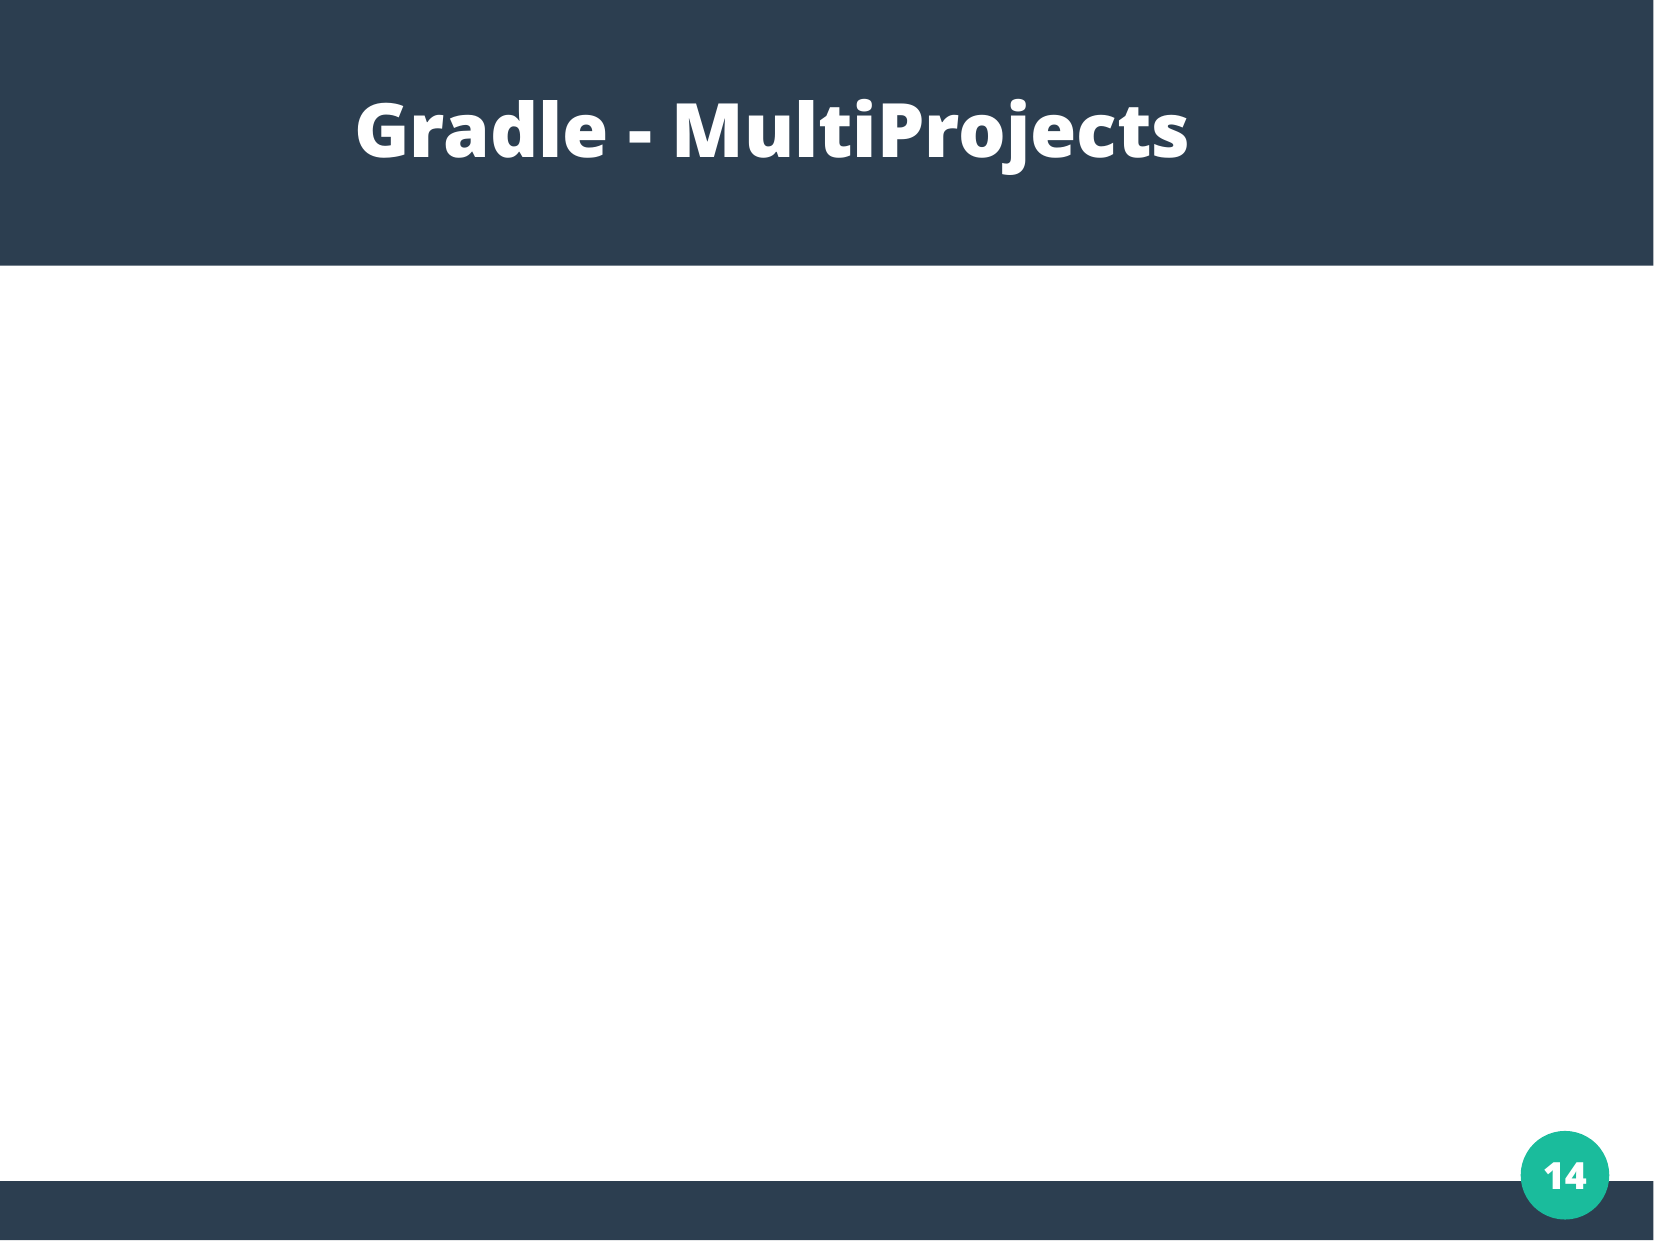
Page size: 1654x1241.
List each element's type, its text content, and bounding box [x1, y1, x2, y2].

title Gradle - MultiProjects [59, 49, 1595, 207]
